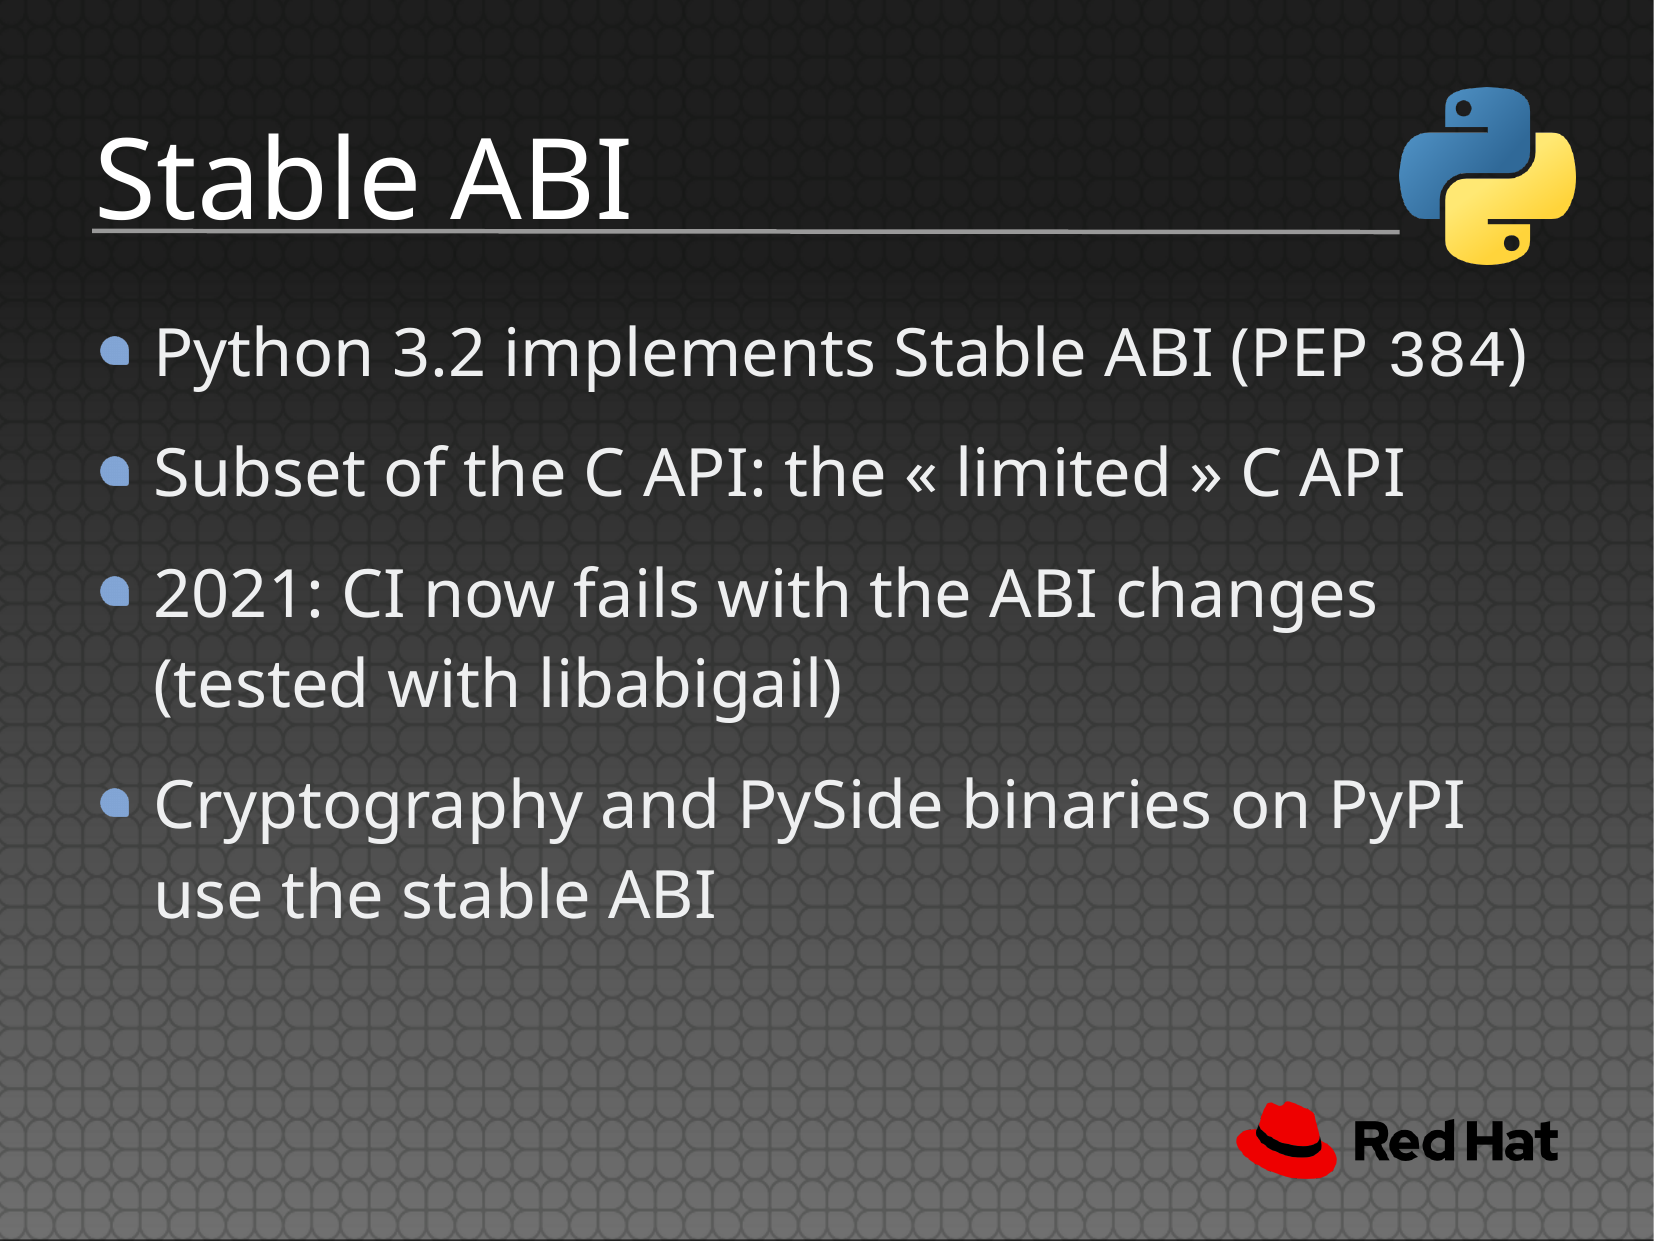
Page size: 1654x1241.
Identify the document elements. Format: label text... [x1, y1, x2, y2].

picture [0, 0, 1654, 1241]
title Stable ABI [94, 100, 1426, 251]
list Python 3.2 implements Stable ABI (PEP 384) Subset of the C API: the « limited » C API 2021: CI now fails with the ABI changes (tested with libabigail) Cryptography and PySide binaries on PyPI use the stable ABI [82, 304, 1571, 1045]
